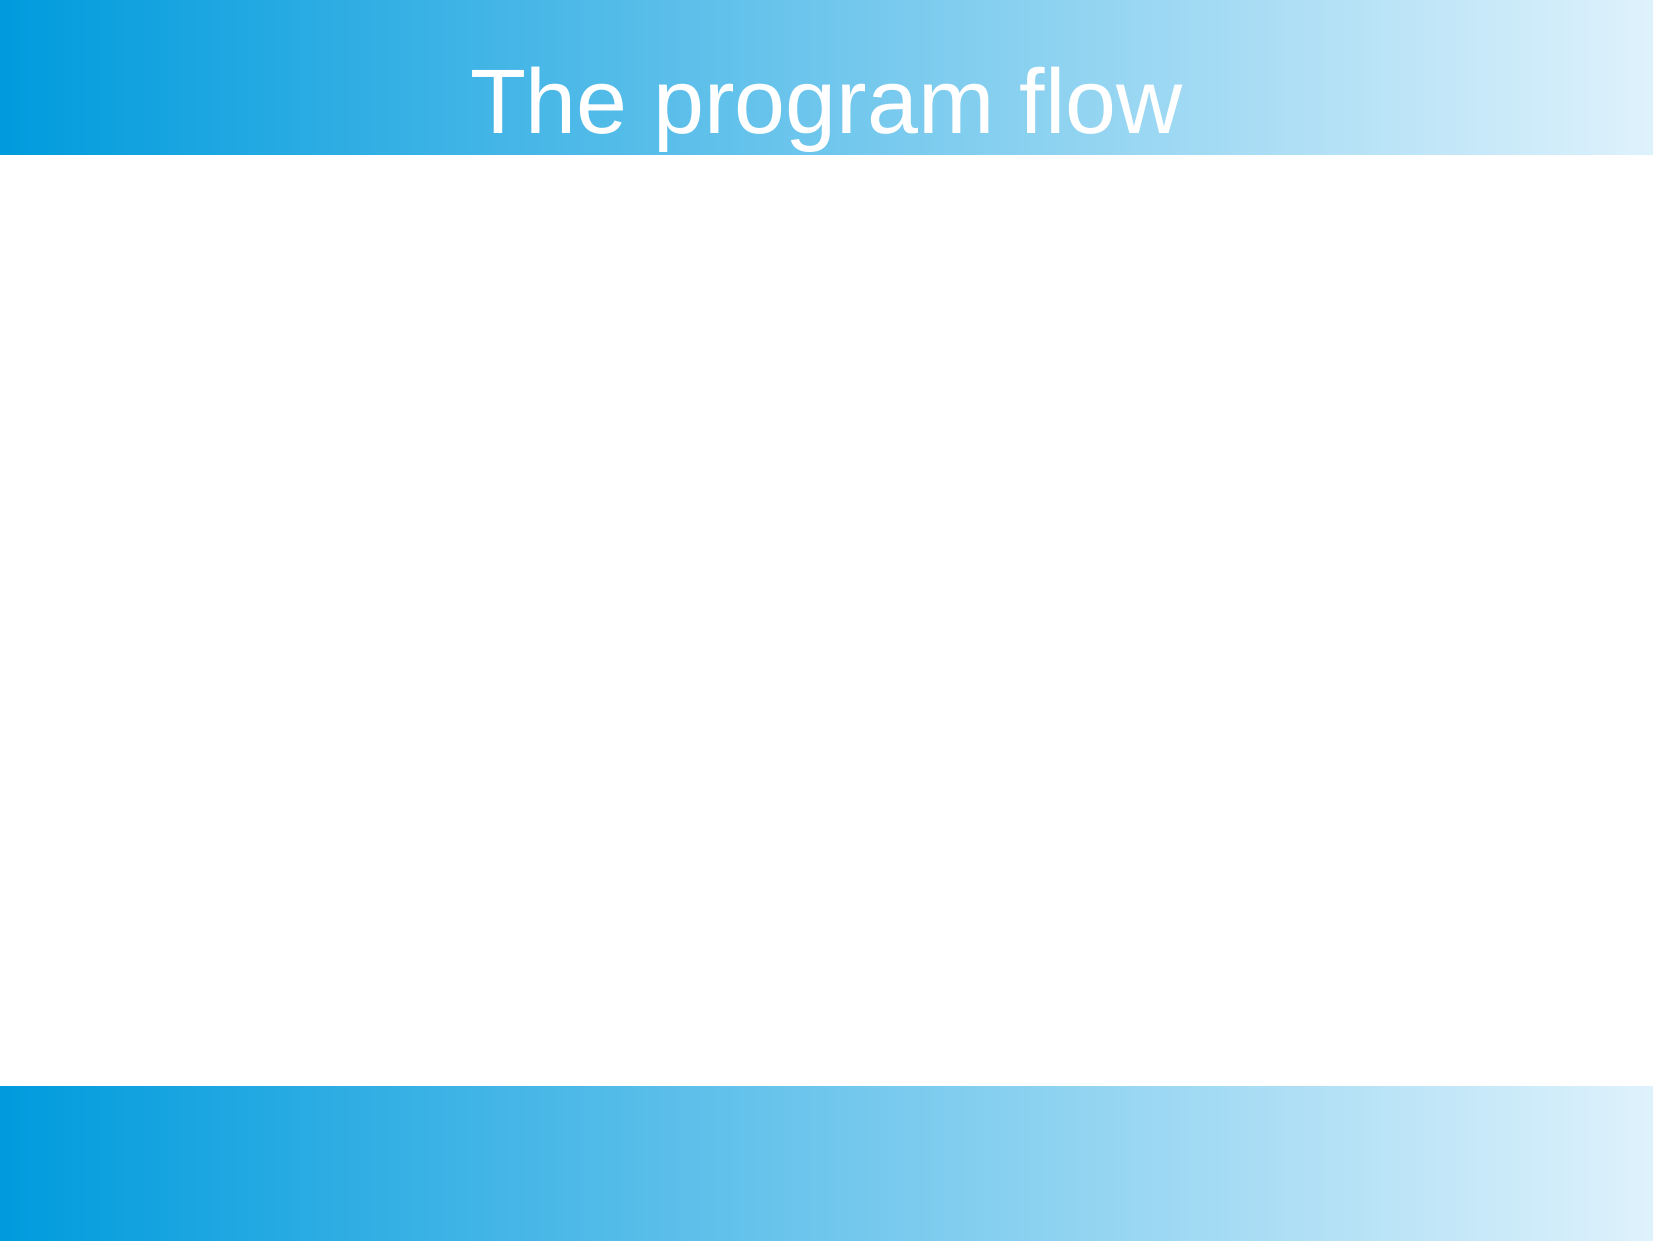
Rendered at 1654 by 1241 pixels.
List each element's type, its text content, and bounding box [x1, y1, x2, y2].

title The program flow [82, 49, 1571, 155]
